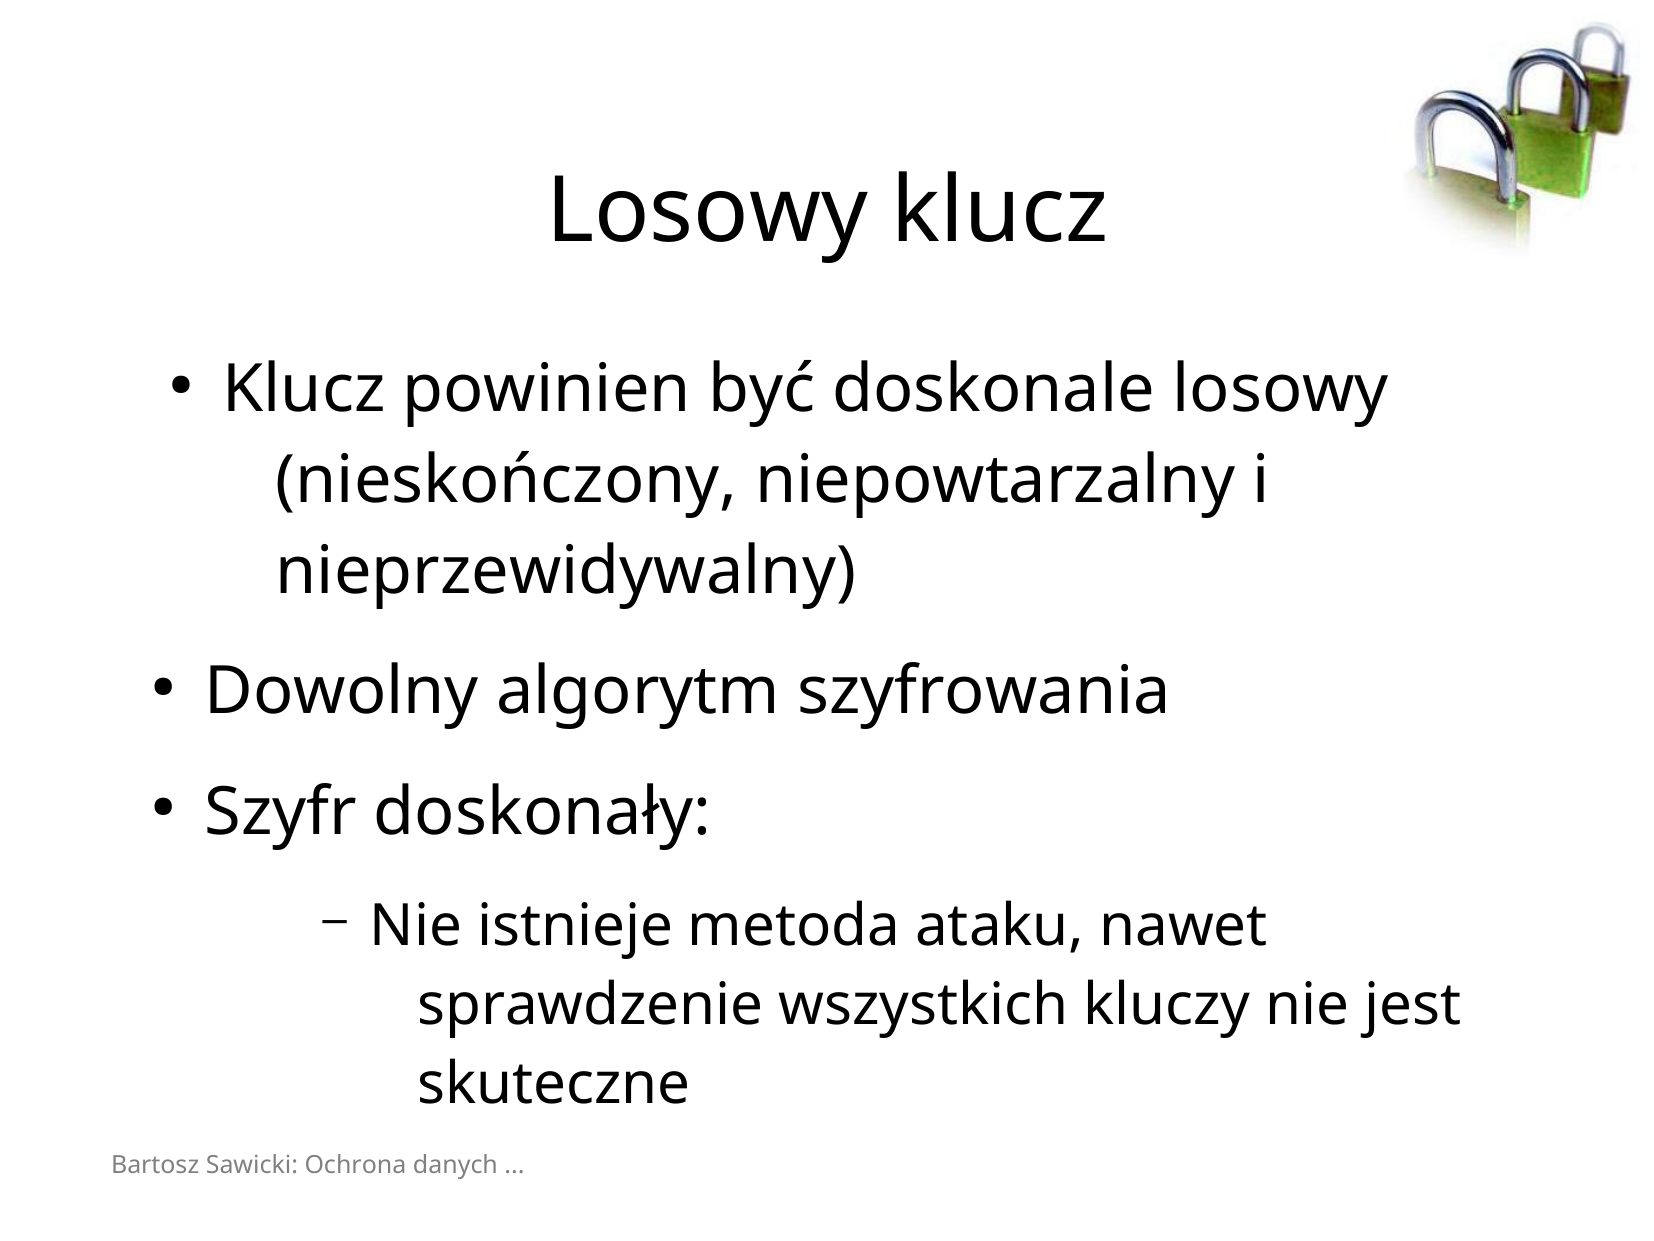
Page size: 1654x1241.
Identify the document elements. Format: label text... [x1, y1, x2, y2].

list Klucz powinien być doskonale losowy (nieskończony, niepowtarzalny i nieprzewidywalny) Dowolny algorytm szyfrowania Szyfr doskonały: Nie istnieje metoda ataku, nawet sprawdzenie wszystkich kluczy nie jest skuteczne [133, 340, 1546, 1122]
picture [1385, 14, 1640, 266]
title Losowy klucz [121, 102, 1534, 311]
